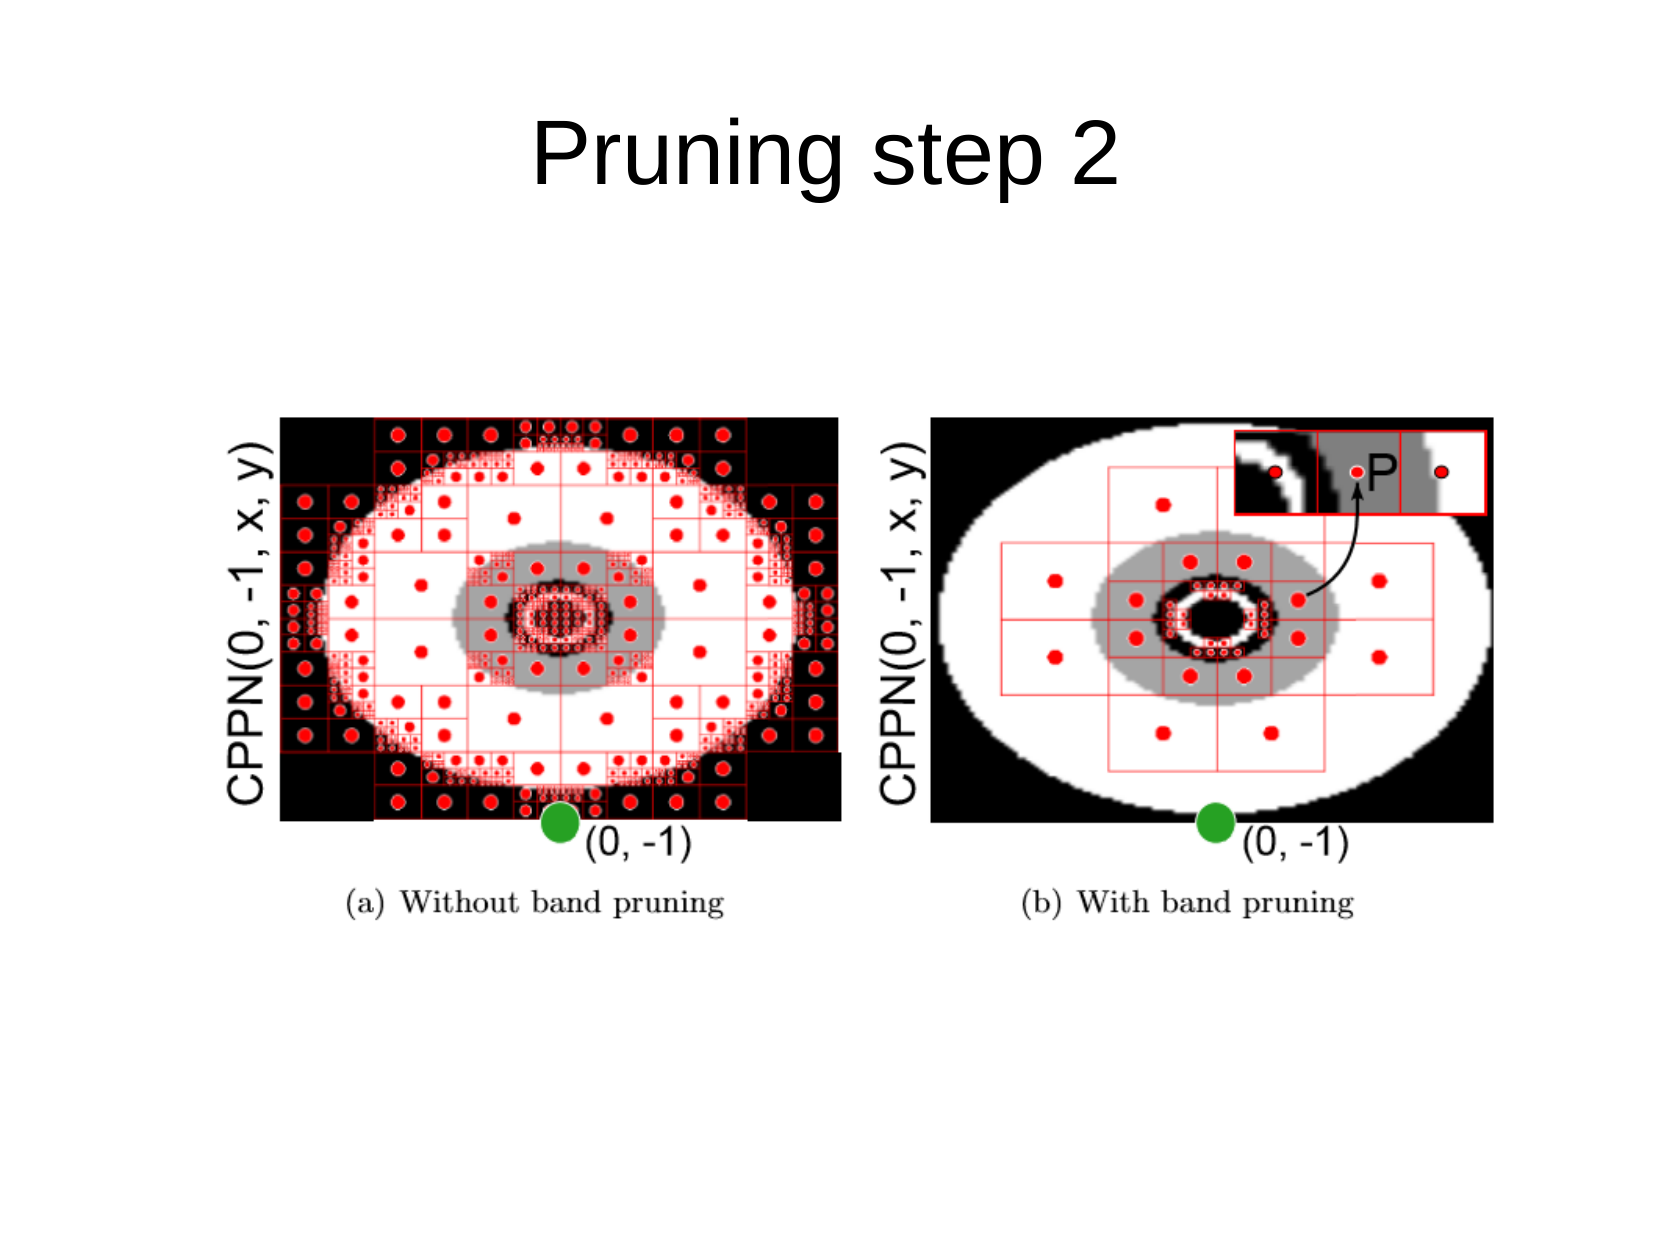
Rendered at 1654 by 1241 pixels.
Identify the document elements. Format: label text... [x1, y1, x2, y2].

picture [141, 330, 1558, 939]
title Pruning step 2 [82, 49, 1571, 257]
